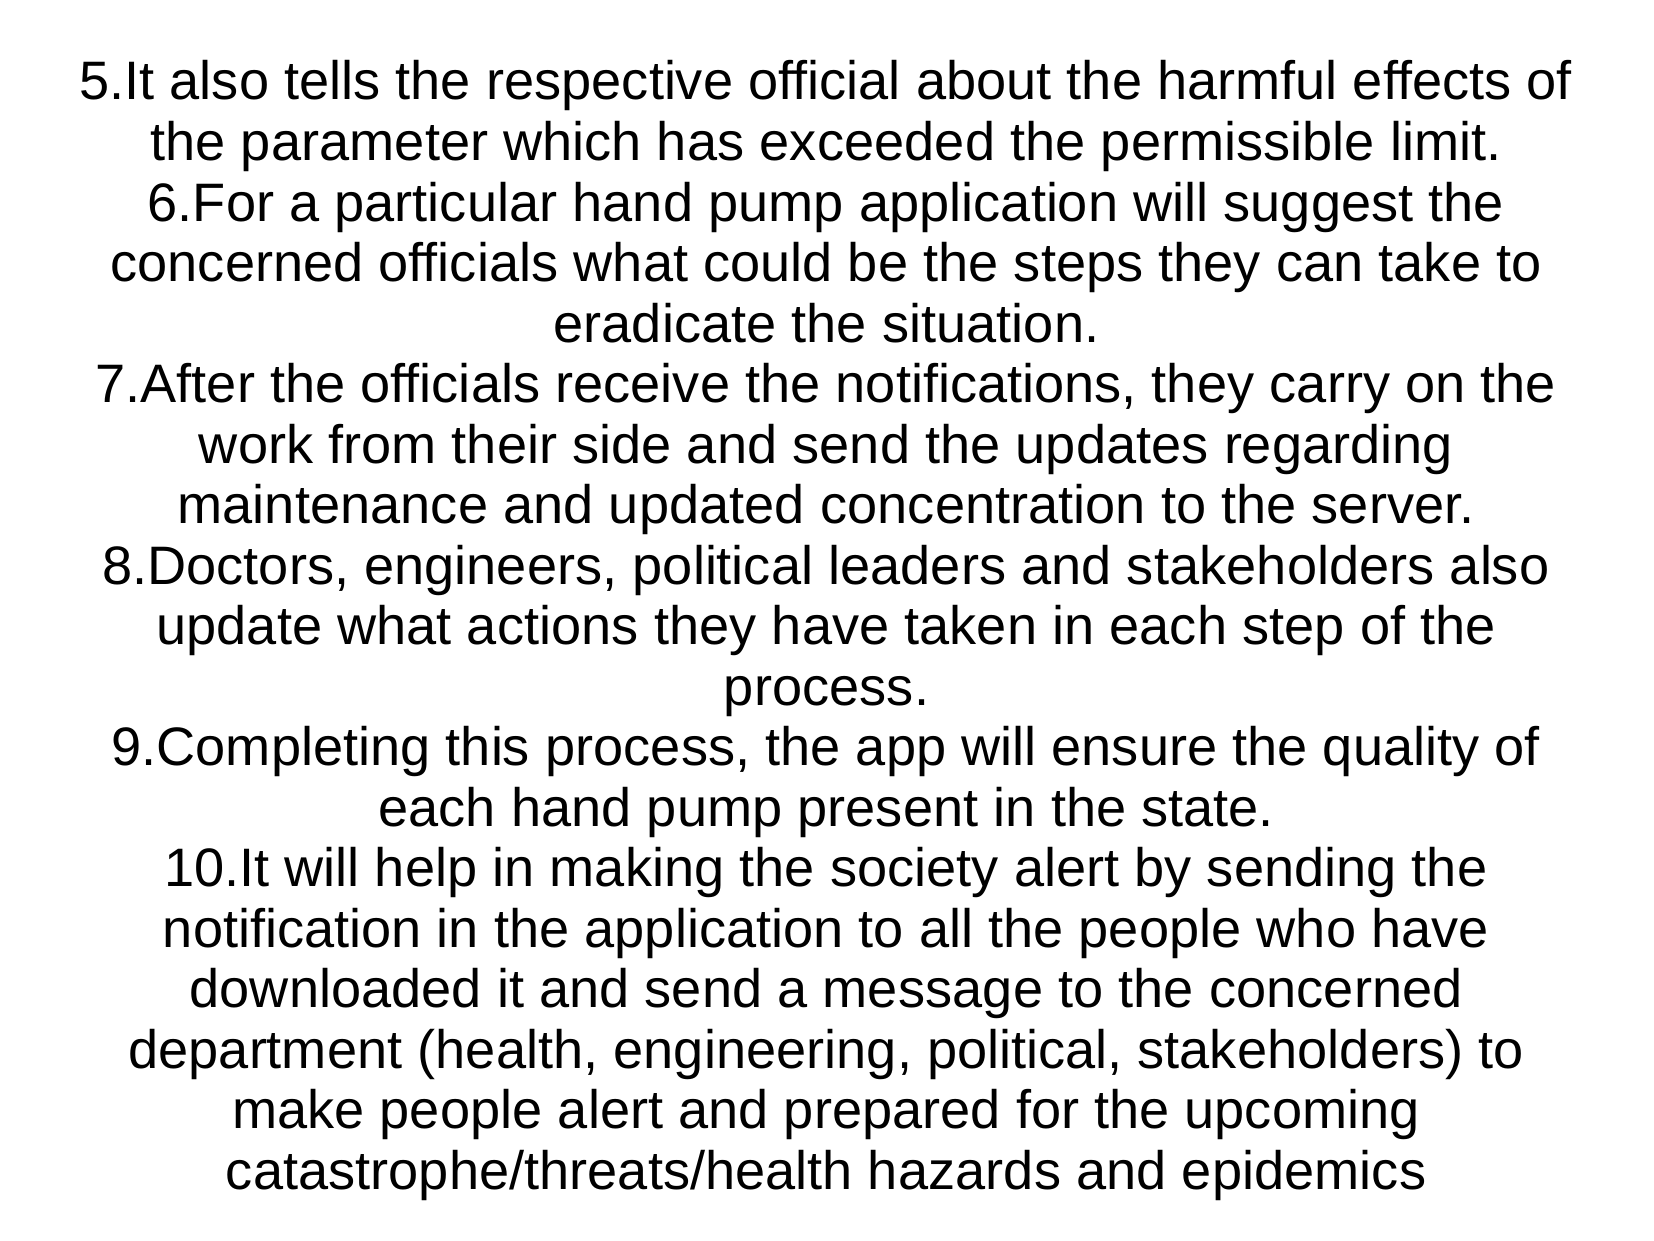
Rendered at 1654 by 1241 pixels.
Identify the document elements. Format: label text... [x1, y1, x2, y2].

subtitle 5.It also tells the respective official about the harmful effects of the parameter which has exceeded the permissible limit. 6.For a particular hand pump application will suggest the concerned officials what could be the steps they can take to eradicate the situation. 7.After the officials receive the notifications, they carry on the work from their side and send the updates regarding maintenance and updated concentration to the server. 8.Doctors, engineers, political leaders and stakeholders also update what actions they have taken in each step of the process. 9.Completing this process, the app will ensure the quality of each hand pump present in the state. 10.It will help in making the society alert by sending the notification in the application to all the people who have downloaded it and send a message to the concerned department (health, engineering, political, stakeholders) to make people alert and prepared for the upcoming catastrophe/threats/health hazards and epidemics [59, 50, 1595, 1202]
